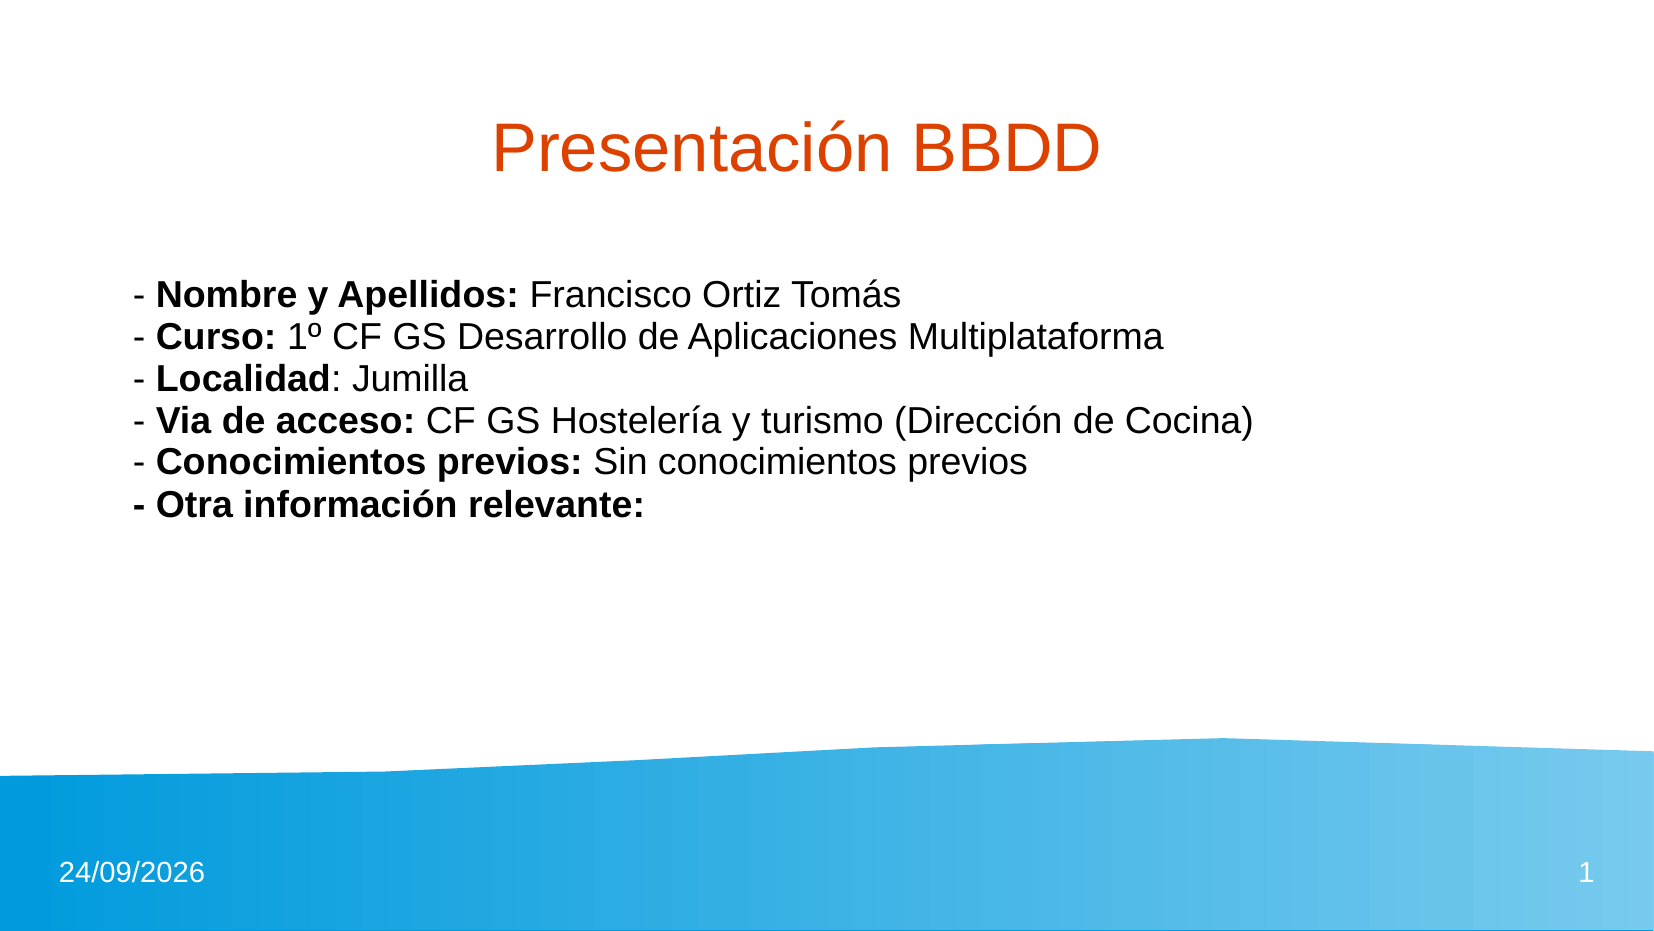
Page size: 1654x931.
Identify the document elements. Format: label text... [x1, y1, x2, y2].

text_box - Nombre y Apellidos: Francisco Ortiz Tomás - Curso: 1º CF GS Desarrollo de Aplicaciones Multiplataforma - Localidad: Jumilla - Via de acceso: CF GS Hostelería y turismo (Dirección de Cocina) - Conocimientos previos: Sin conocimientos previos - Otra información relevante: [118, 265, 1536, 533]
title Presentación BBDD [59, 59, 1536, 237]
